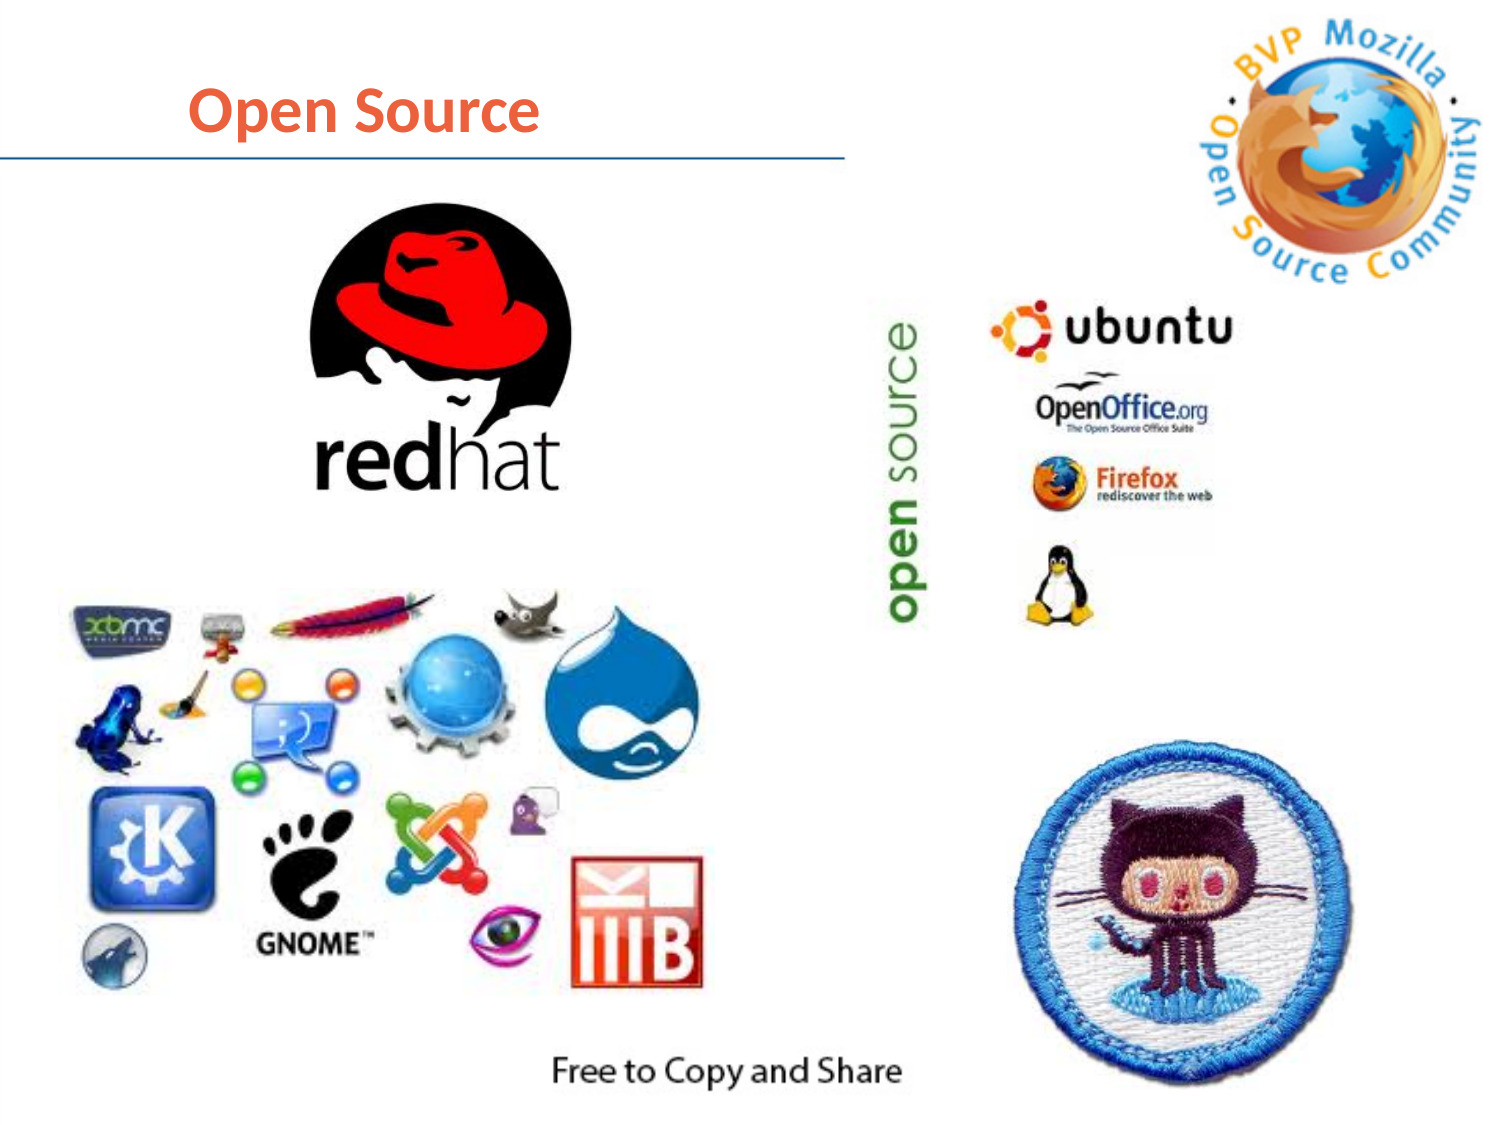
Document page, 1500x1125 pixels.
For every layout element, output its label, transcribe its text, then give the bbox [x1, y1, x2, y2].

text_box Open Source [0, 58, 825, 154]
picture [0, 0, 1500, 1125]
